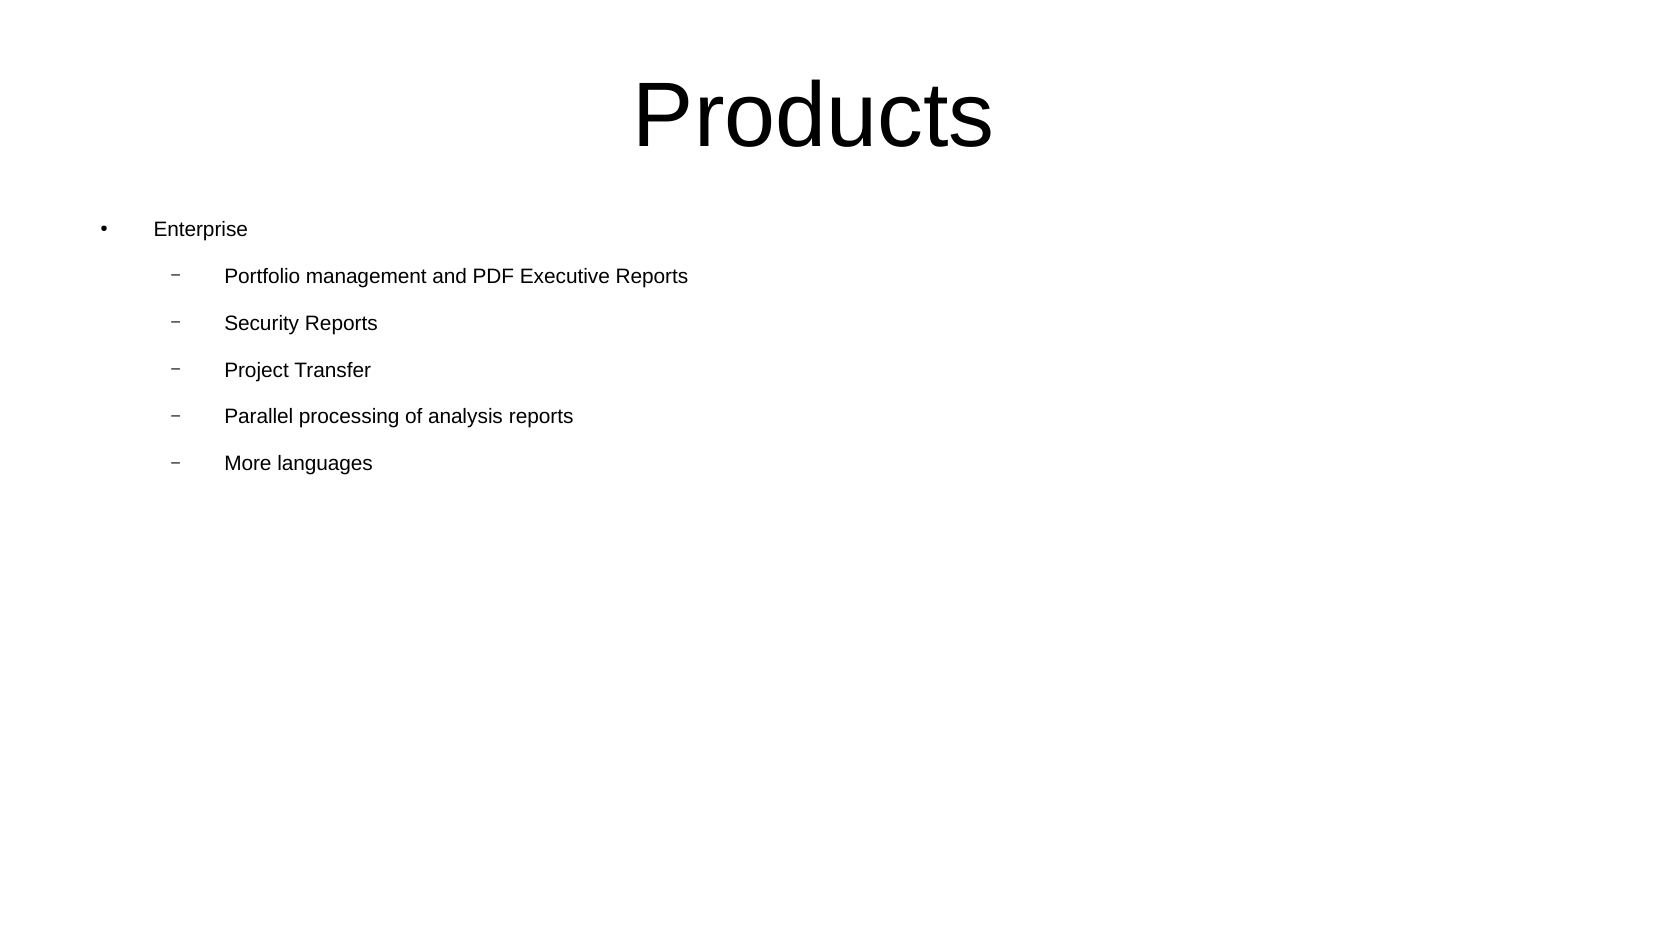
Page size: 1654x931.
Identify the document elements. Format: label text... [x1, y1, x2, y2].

title Products [82, 37, 1571, 193]
list Enterprise Portfolio management and PDF Executive Reports Security Reports Project Transfer Parallel processing of analysis reports More languages [82, 217, 1571, 758]
